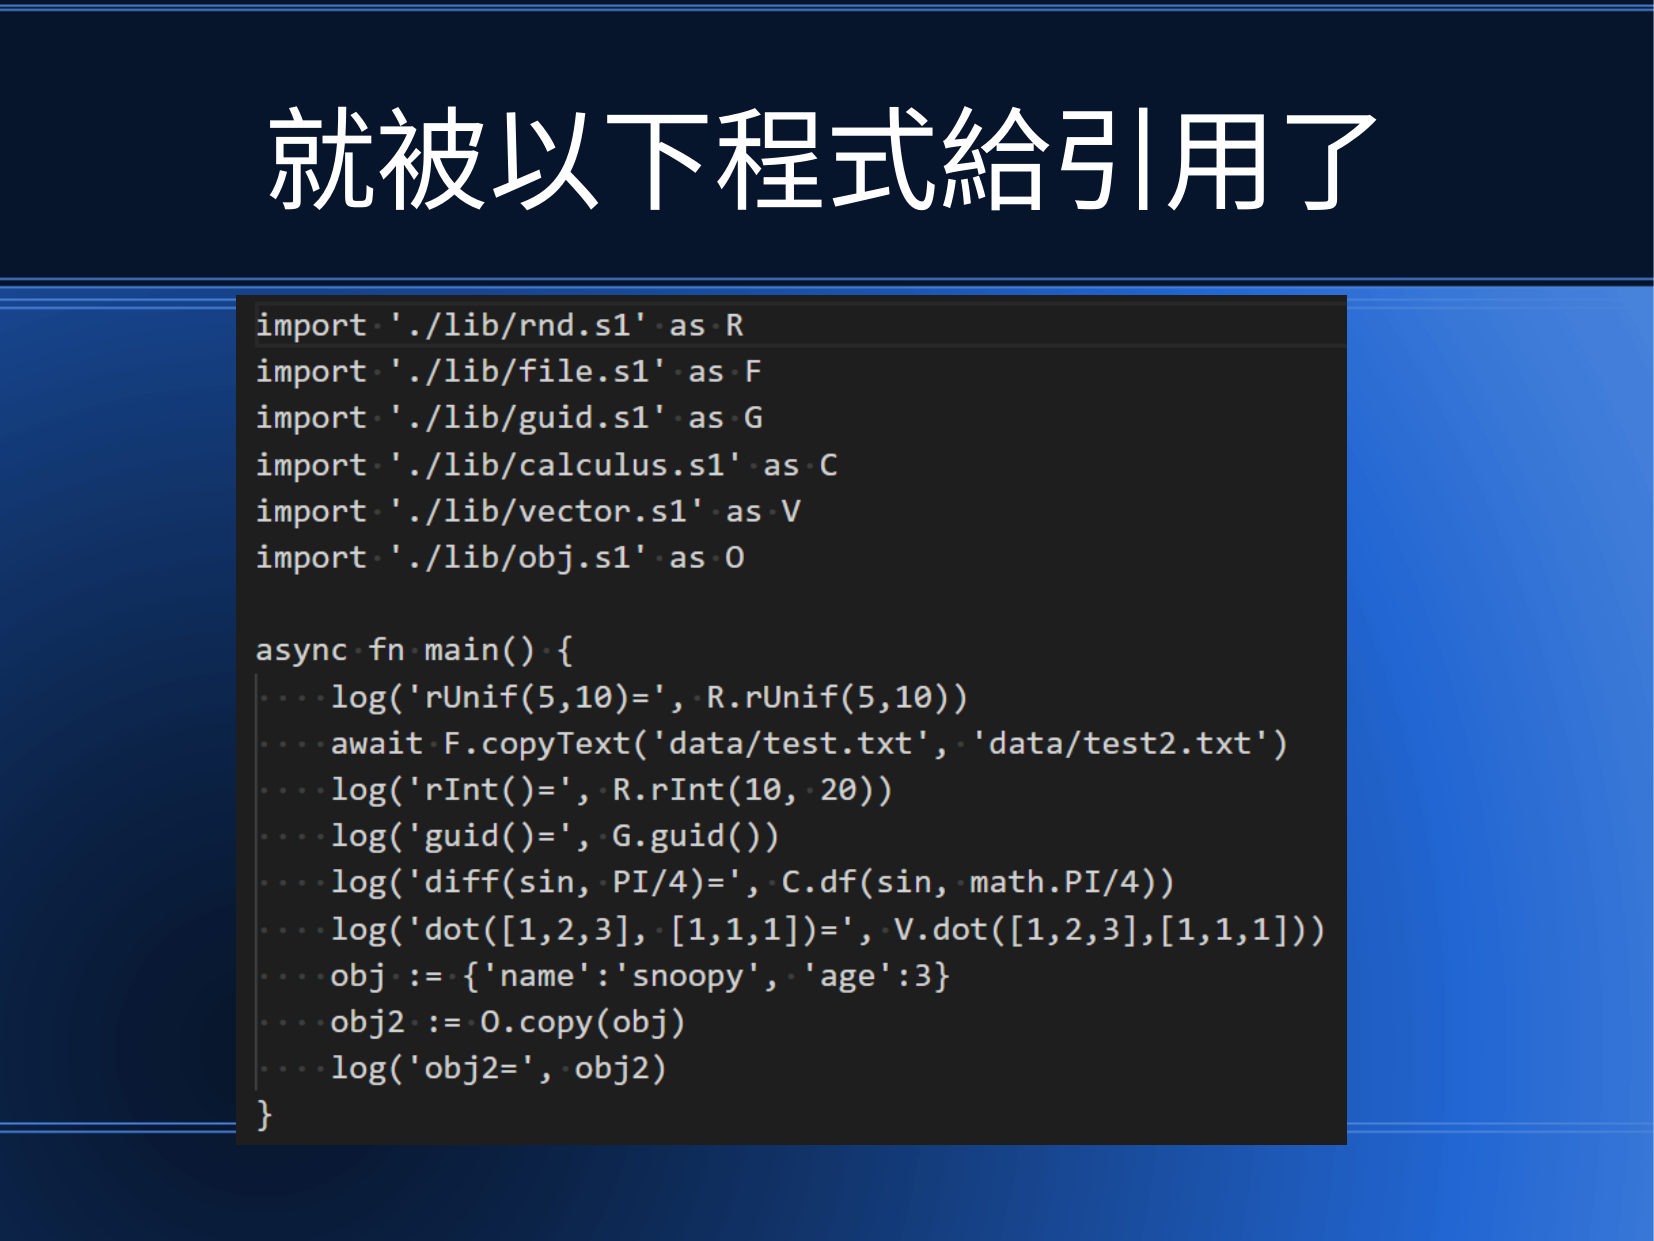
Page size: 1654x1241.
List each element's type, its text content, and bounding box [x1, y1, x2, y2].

picture [0, 0, 1654, 1241]
title 就被以下程式給引用了 [82, 49, 1571, 257]
